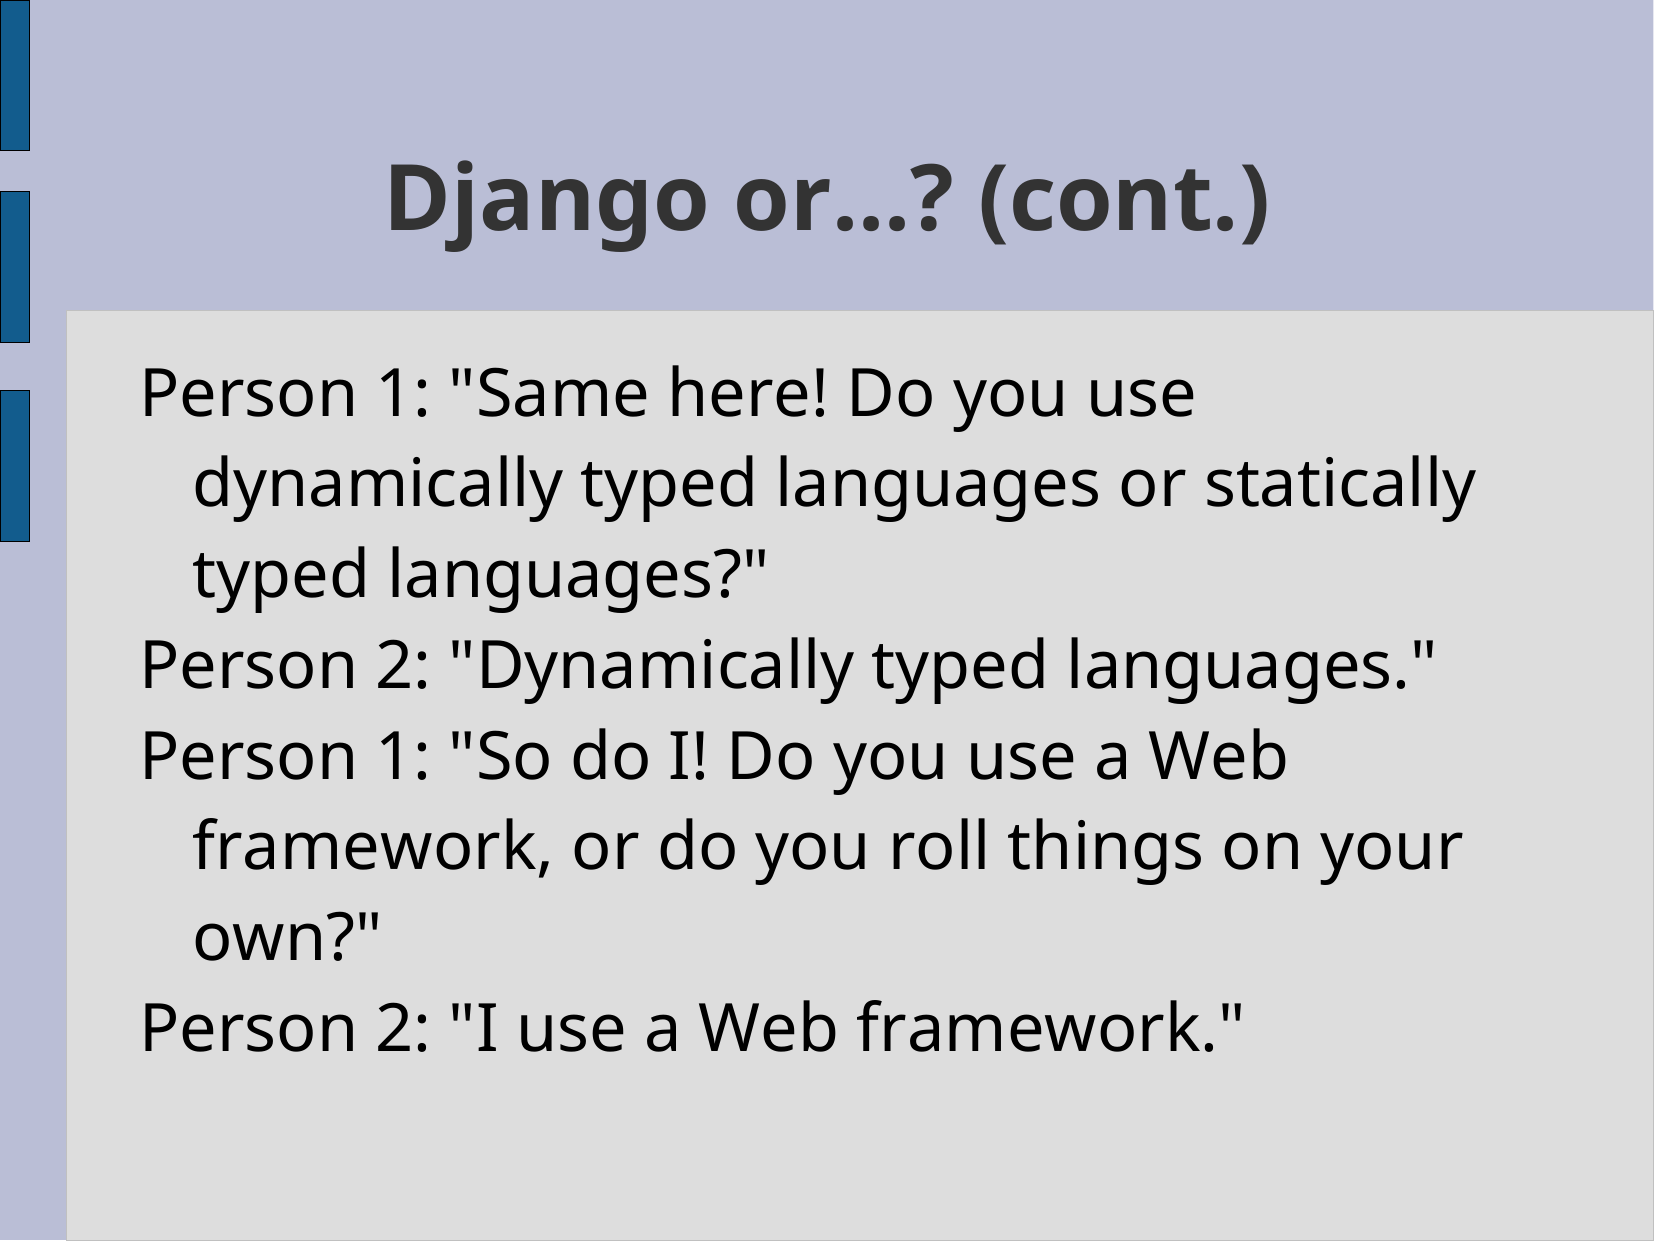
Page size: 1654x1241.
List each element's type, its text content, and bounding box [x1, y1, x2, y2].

title Django or...? (cont.) [121, 98, 1534, 291]
list Person 1: "Same here! Do you use dynamically typed languages or statically typed languages?" Person 2: "Dynamically typed languages." Person 1: "So do I! Do you use a Web framework, or do you roll things on your own?" Person 2: "I use a Web framework." [121, 344, 1534, 1112]
